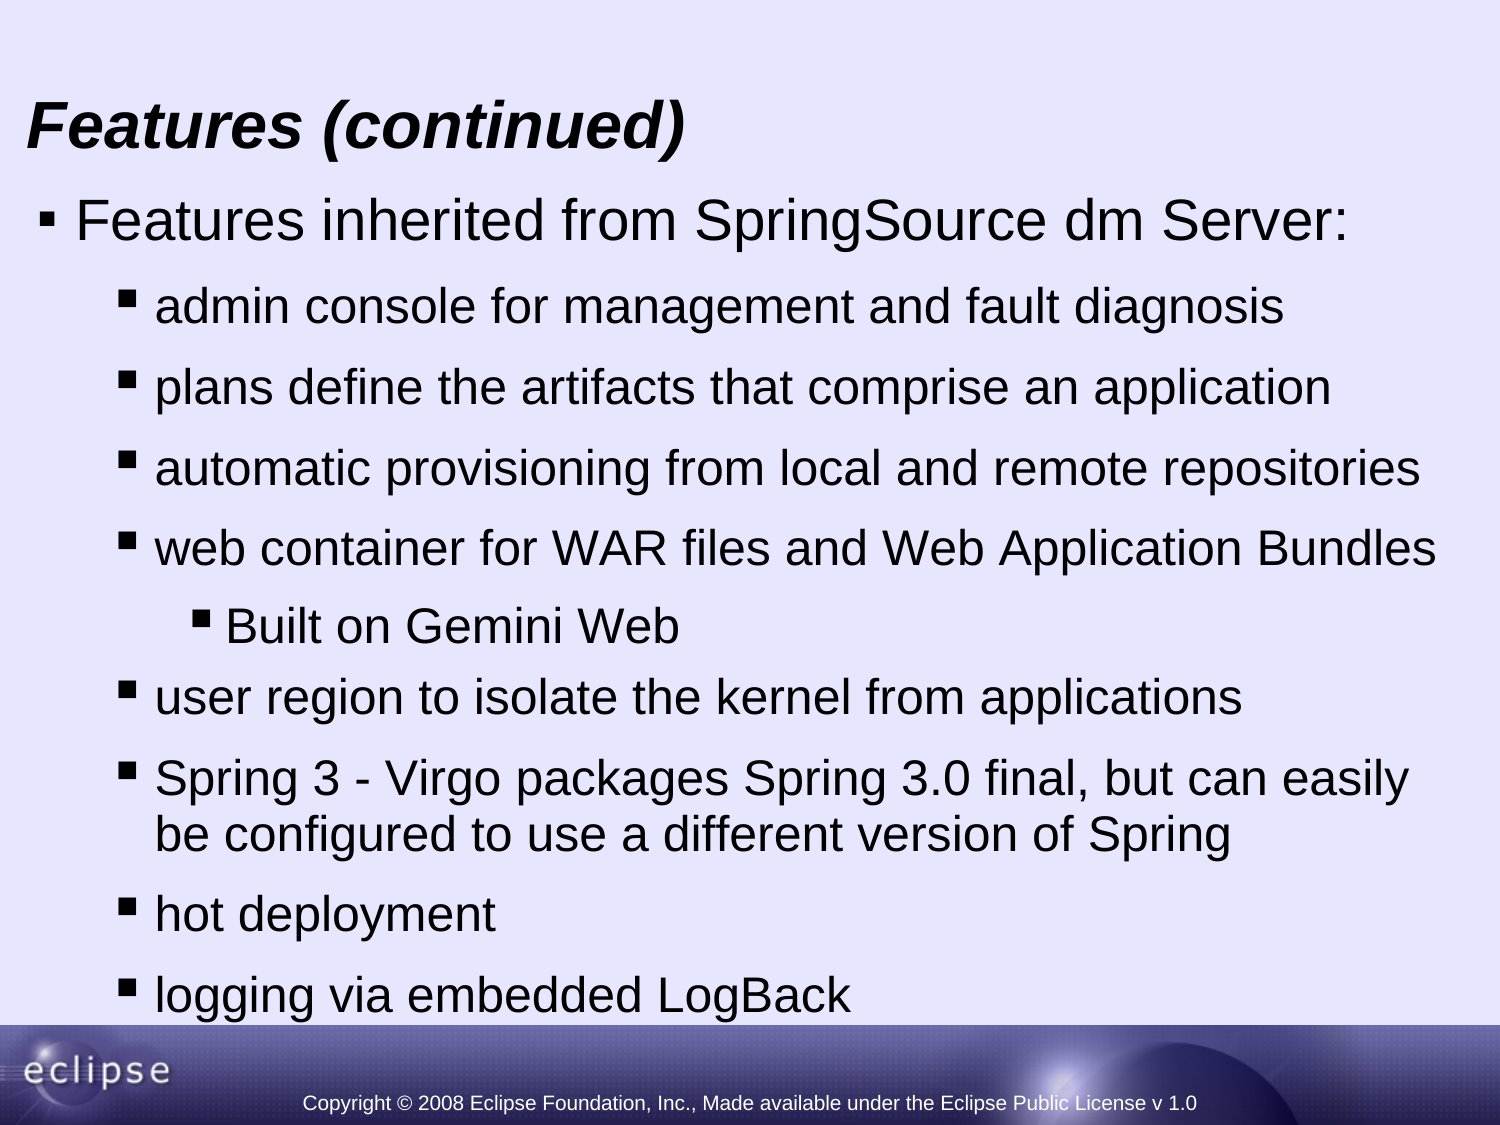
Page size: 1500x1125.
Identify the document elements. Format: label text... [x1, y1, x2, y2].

title Features (continued) [26, 90, 1474, 166]
list Features inherited from SpringSource dm Server: admin console for management and fault diagnosis plans define the artifacts that comprise an application automatic provisioning from local and remote repositories web container for WAR files and Web Application Bundles Built on Gemini Web user region to isolate the kernel from applications Spring 3 - Virgo packages Spring 3.0 final, but can easily be configured to use a different version of Spring hot deployment logging via embedded LogBack [37, 187, 1463, 1023]
picture [0, 1025, 1500, 1125]
